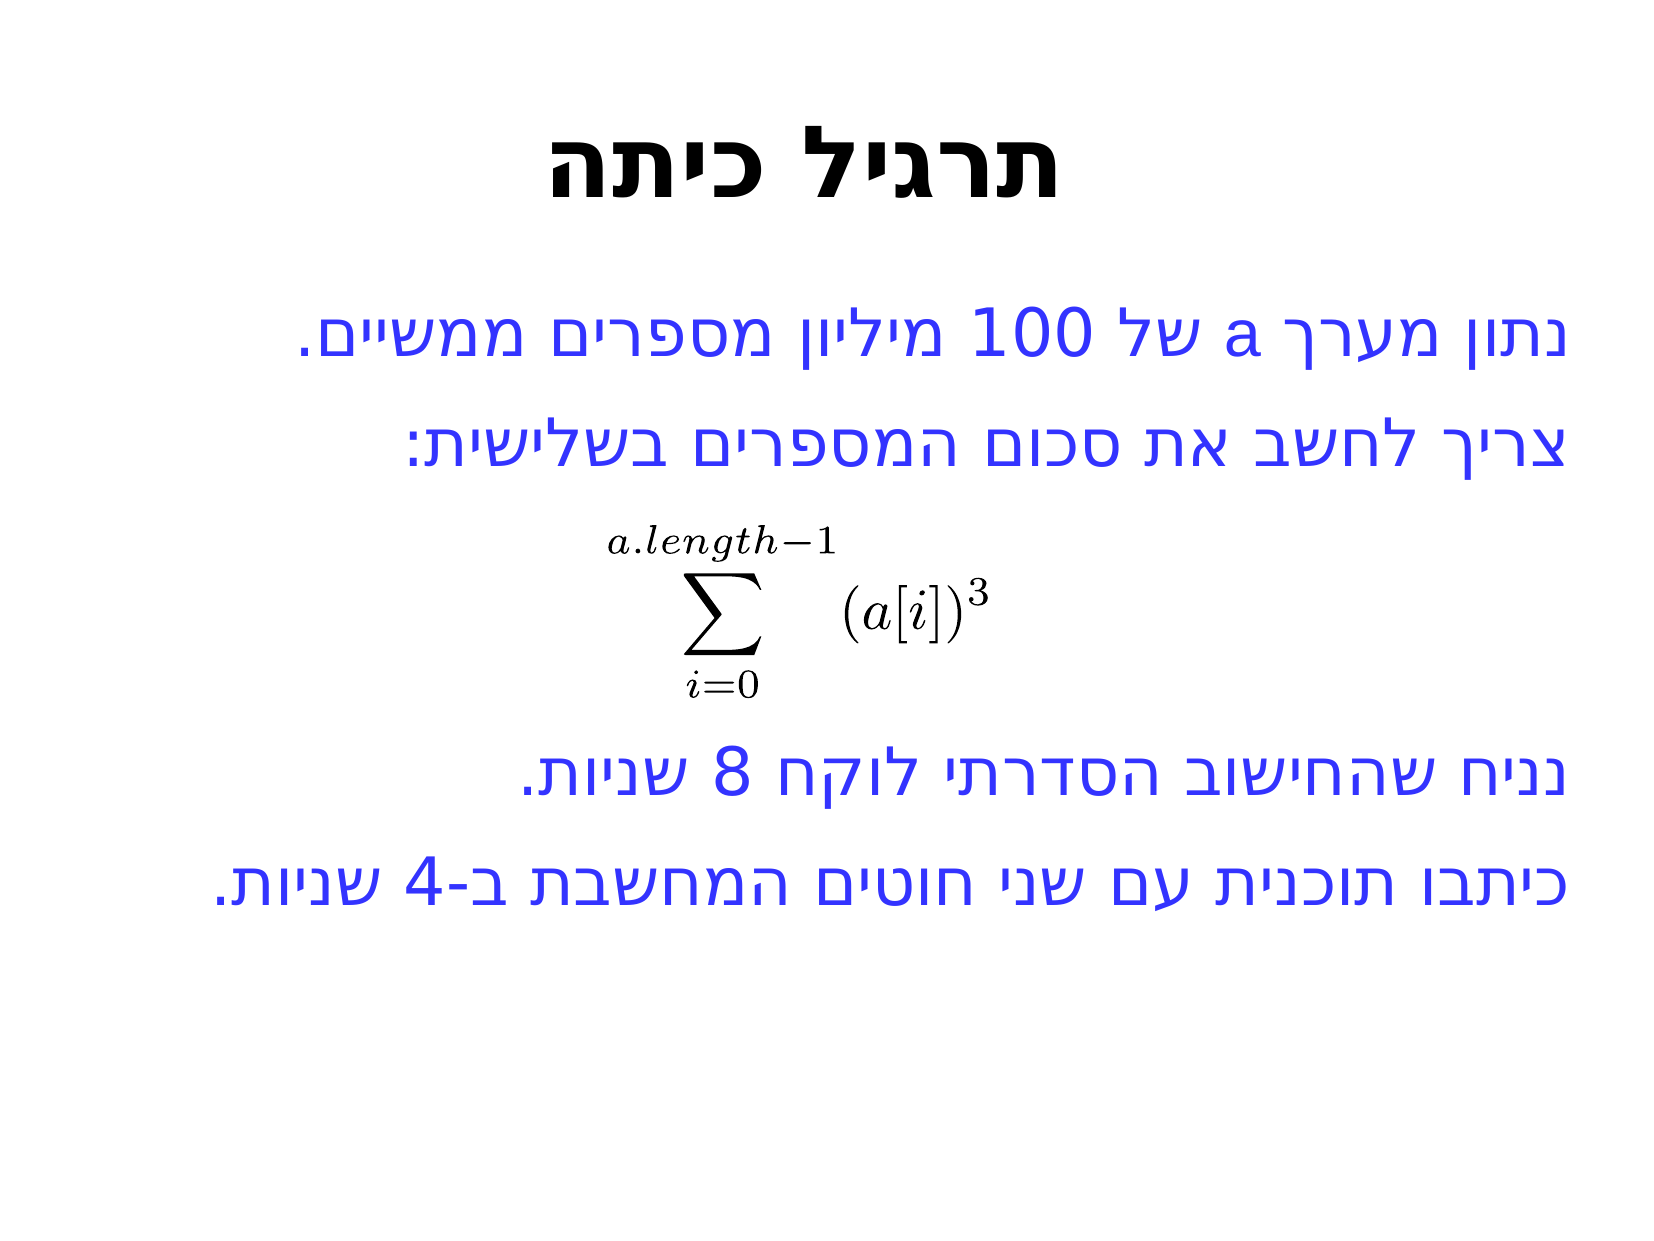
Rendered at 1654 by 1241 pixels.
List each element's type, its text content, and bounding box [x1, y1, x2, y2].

title תרגיל כיתה [63, 45, 1546, 271]
text_box [605, 525, 991, 699]
list נתון מערך a של 100 מיליון מספרים ממשיים. צריך לחשב את סכום המספרים בשלישית: נניח שהחישוב הסדרתי לוקח 8 שניות. כיתבו תוכנית עם שני חוטים המחשבת ב-4 שניות. [82, 290, 1571, 1126]
